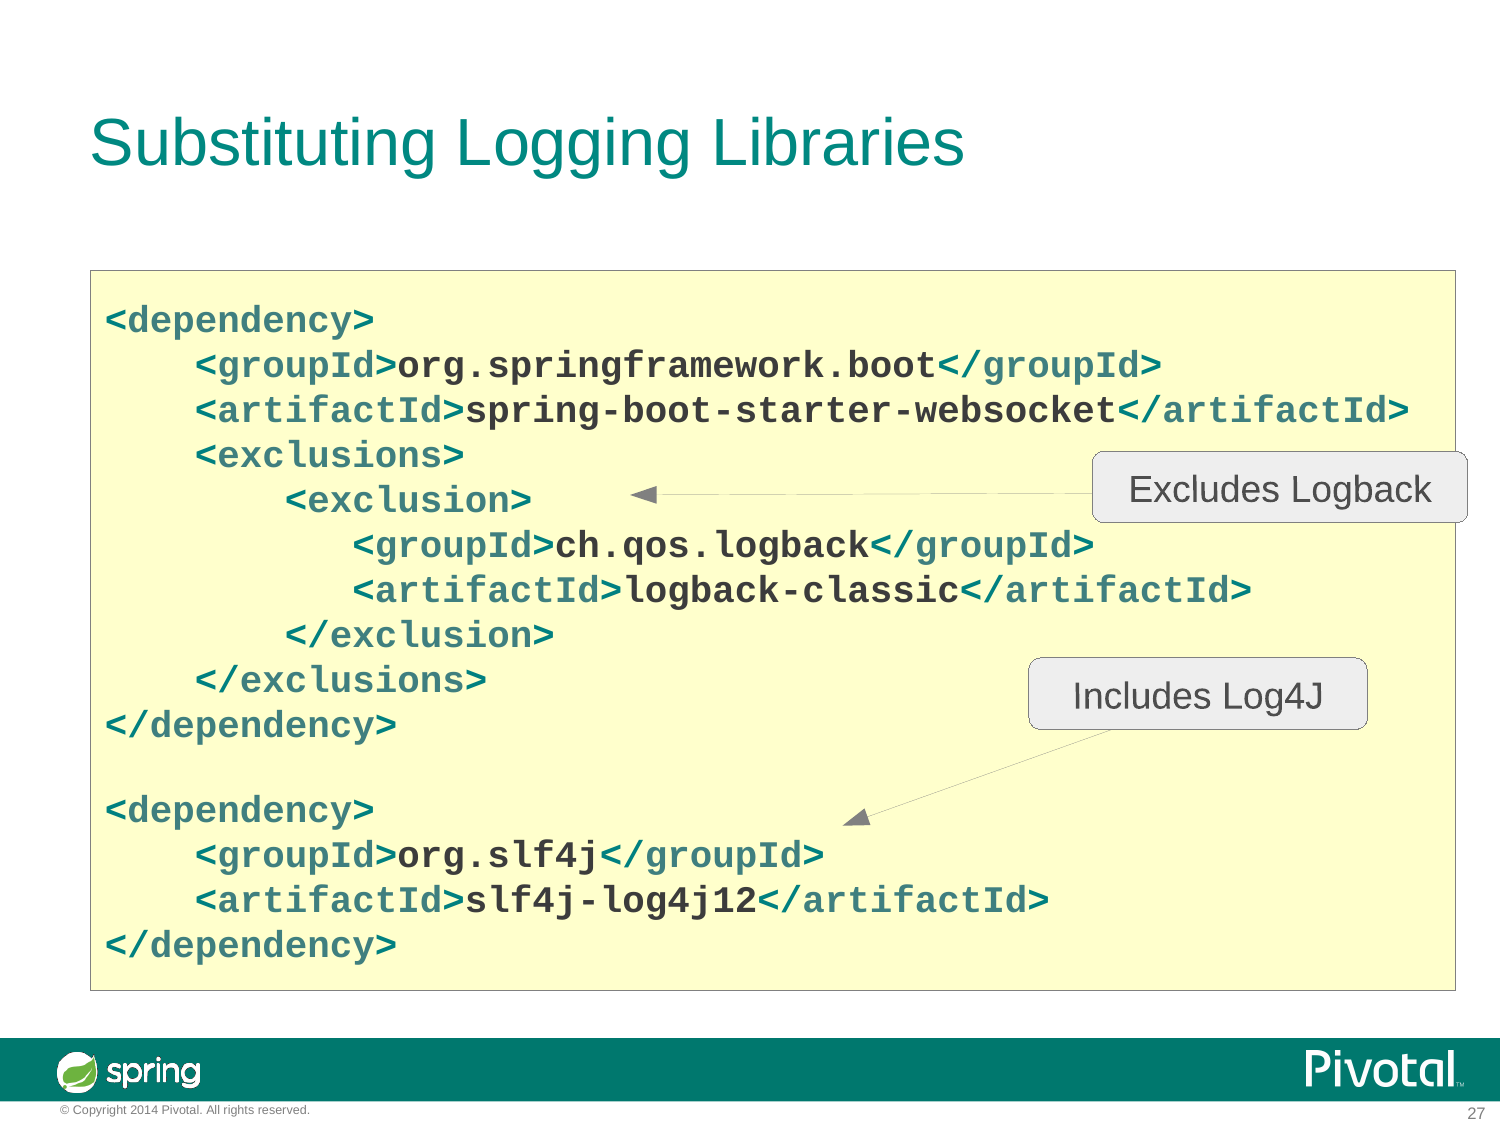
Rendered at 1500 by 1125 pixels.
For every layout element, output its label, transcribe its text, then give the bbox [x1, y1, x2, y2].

text_box <dependency> <groupId>org.springframework.boot</groupId> <artifactId>spring-boot-starter-websocket</artifactId> <exclusions> <exclusion> <groupId>ch.qos.logback</groupId> <artifactId>logback-classic</artifactId> </exclusion> </exclusions> </dependency> <dependency> <groupId>org.slf4j</groupId> <artifactId>slf4j-log4j12</artifactId> </dependency> [90, 270, 1456, 991]
picture [1306, 1050, 1464, 1087]
text_box Includes Log4J [1028, 657, 1368, 730]
picture [32, 1041, 210, 1103]
title Substituting Logging Libraries [75, 45, 1426, 233]
text_box Excludes Logback [1092, 451, 1468, 523]
